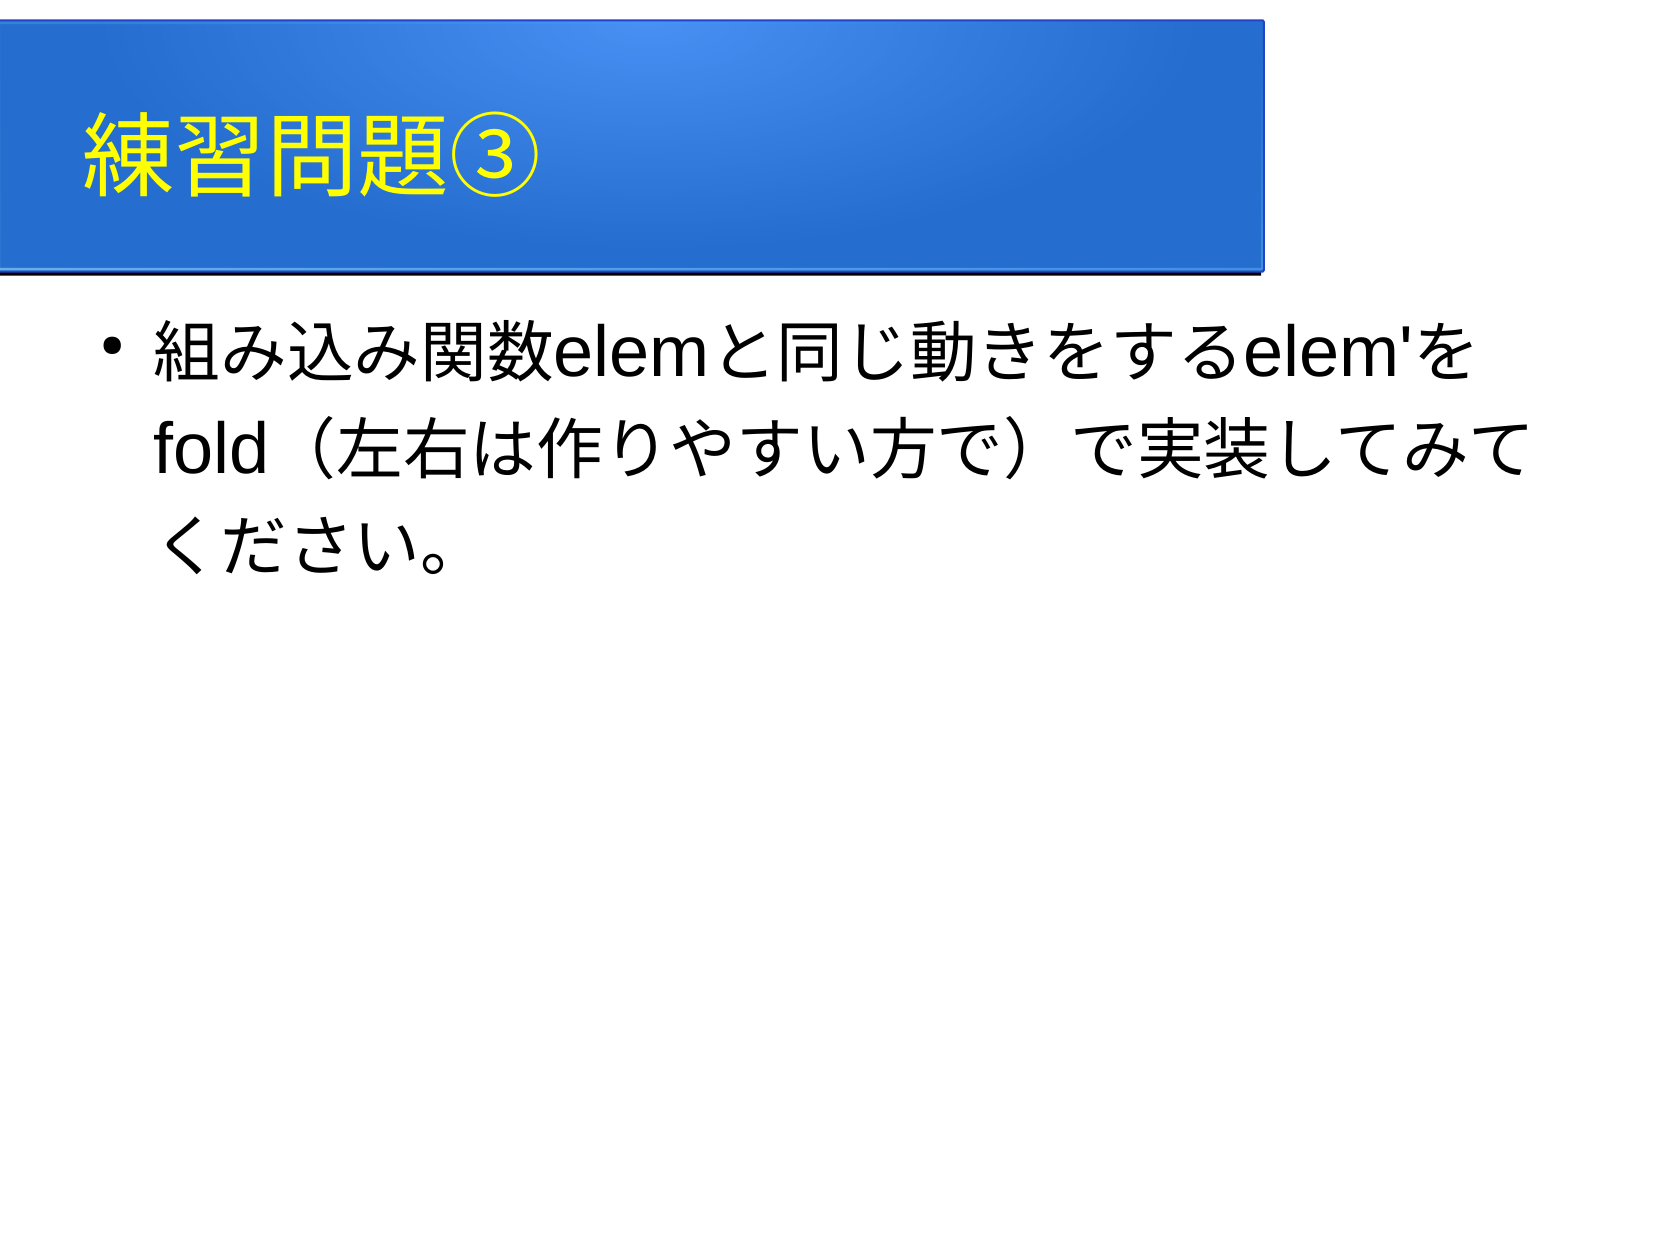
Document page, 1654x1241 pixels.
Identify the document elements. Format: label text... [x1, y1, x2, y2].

title 練習問題③ [82, 47, 1235, 252]
list 組み込み関数elemと同じ動きをするelem'をfold（左右は作りやすい方で）で実装してみてください。 [82, 299, 1571, 1099]
